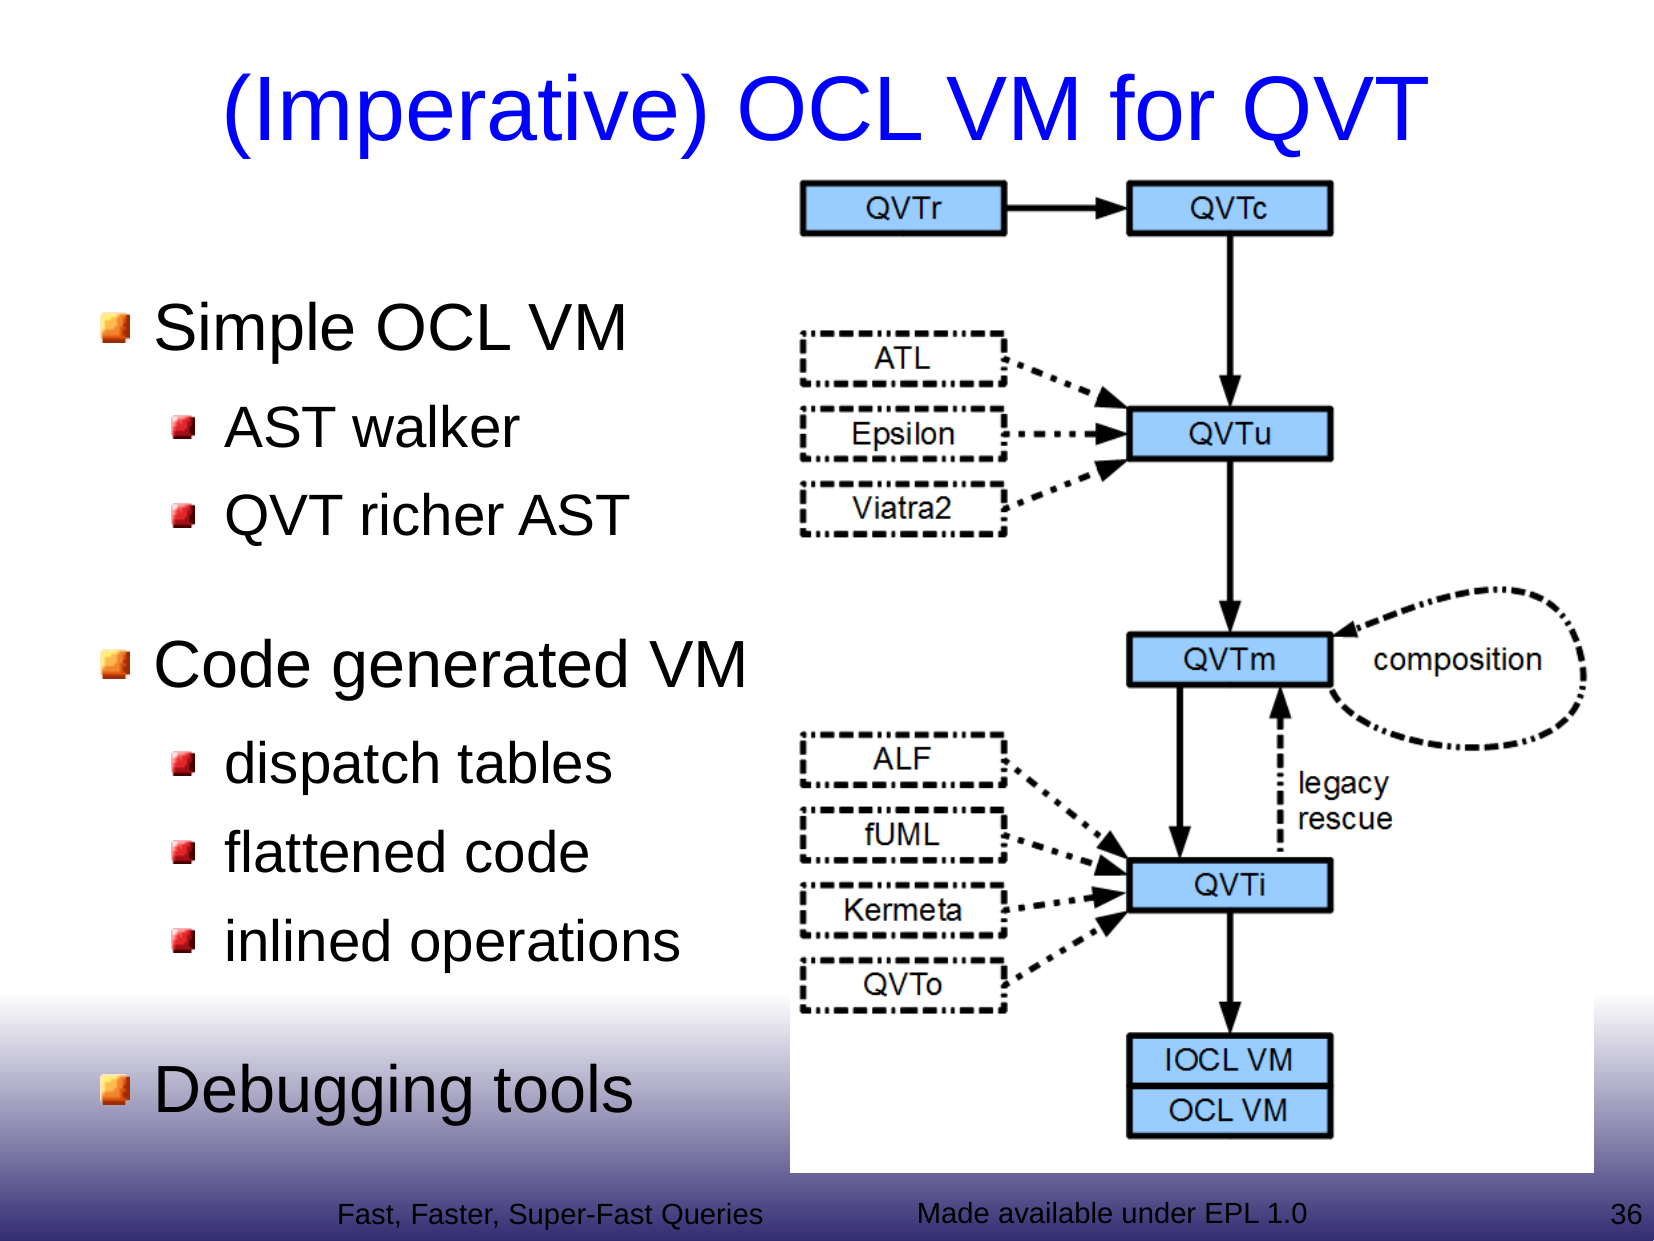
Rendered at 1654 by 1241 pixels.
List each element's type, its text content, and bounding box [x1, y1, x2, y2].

picture [790, 170, 1594, 1173]
title (Imperative) OCL VM for QVT [82, 49, 1571, 169]
list Simple OCL VM AST walker QVT richer AST Code generated VM dispatch tables flattened code inlined operations Debugging tools [82, 290, 790, 1127]
